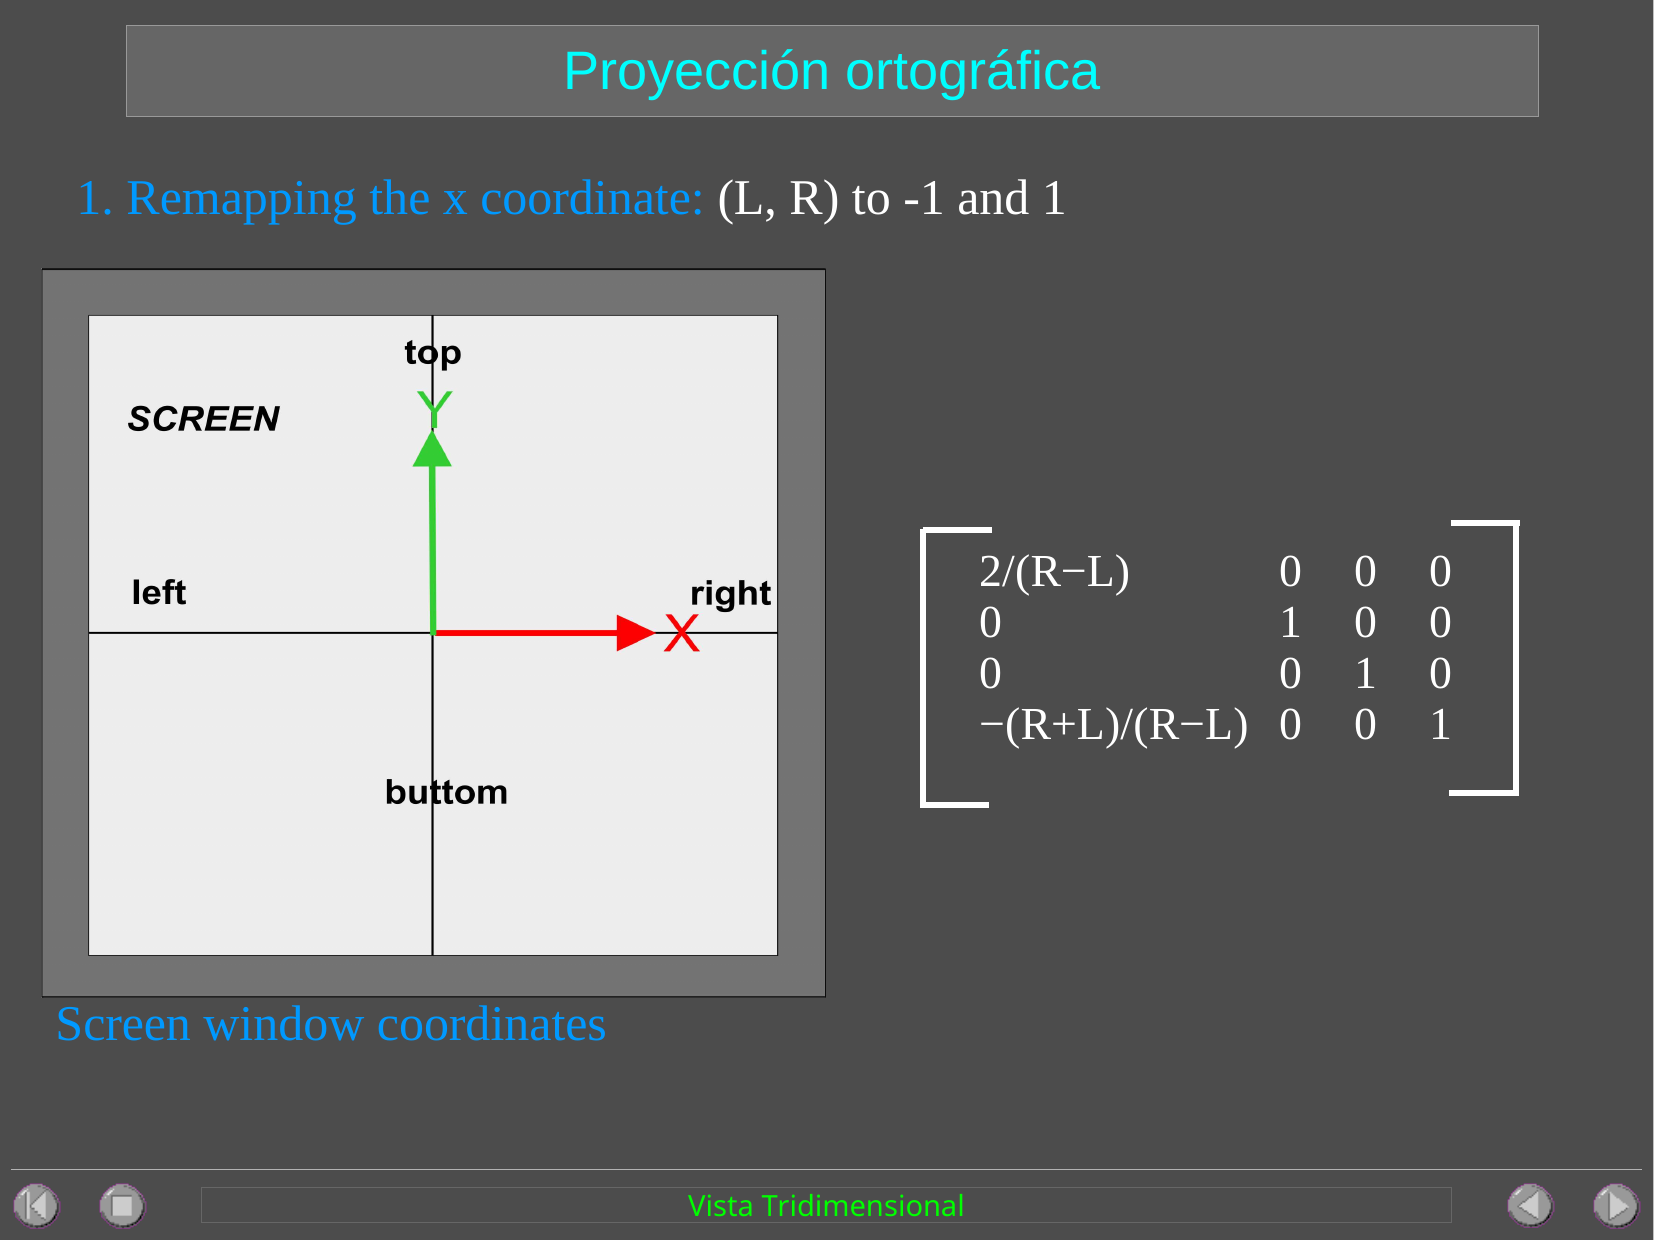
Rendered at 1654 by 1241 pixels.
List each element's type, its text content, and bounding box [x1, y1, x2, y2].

title Proyección ortográfica [126, 25, 1539, 117]
picture [41, 268, 826, 998]
text_box 2/(R−L) 0 0 0 0 1 0 0 0 0 1 0 −(R+L)/(R−L) 0 0 1 [979, 545, 1486, 778]
picture [1505, 1181, 1556, 1231]
picture [11, 1181, 62, 1232]
picture [1591, 1181, 1642, 1232]
picture [97, 1181, 148, 1232]
text_box 1. Remapping the x coordinate: (L, R) to -1 and 1 [76, 170, 1420, 231]
text_box Screen window coordinates [55, 998, 654, 1056]
